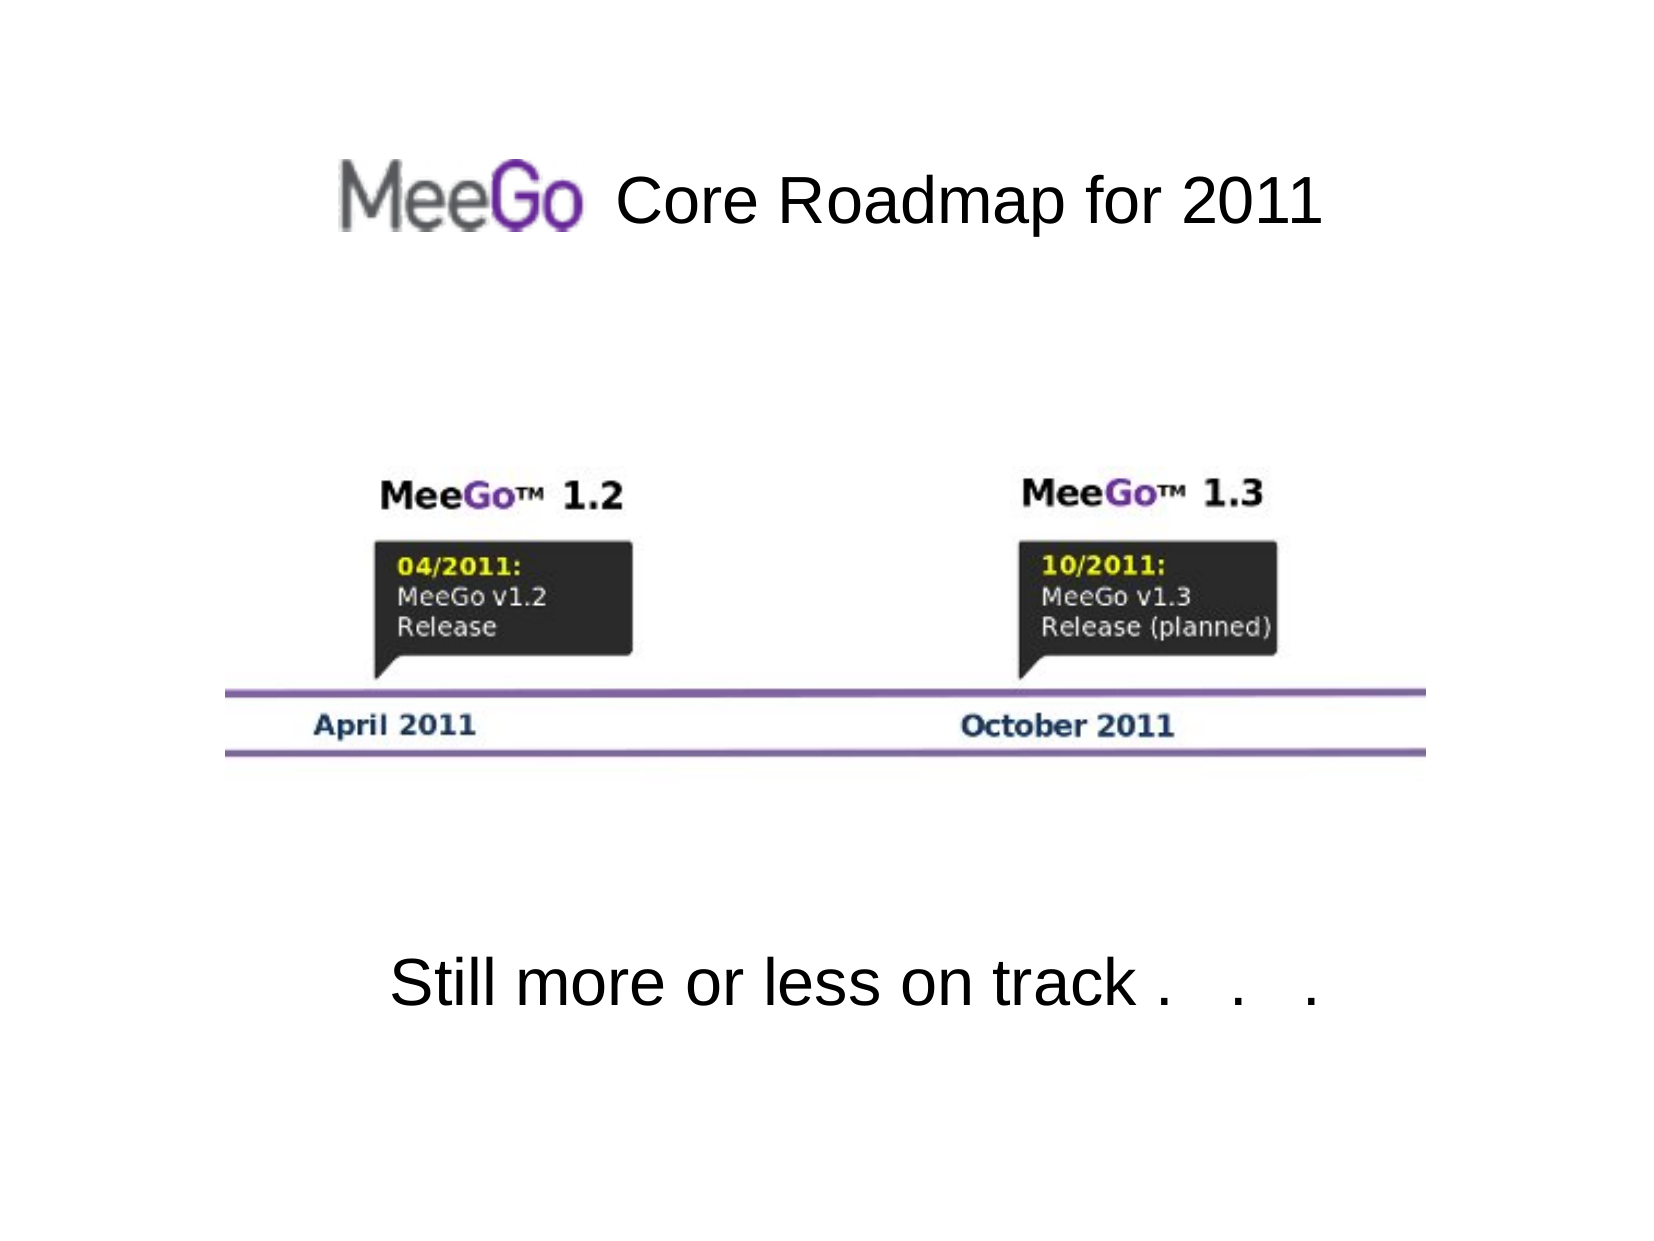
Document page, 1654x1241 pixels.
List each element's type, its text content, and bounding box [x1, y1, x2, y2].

text_box Still more or less on track . . . [375, 937, 1359, 1028]
picture [337, 159, 587, 232]
picture [225, 466, 1426, 788]
text_box Core Roadmap for 2011 [594, 150, 1354, 252]
